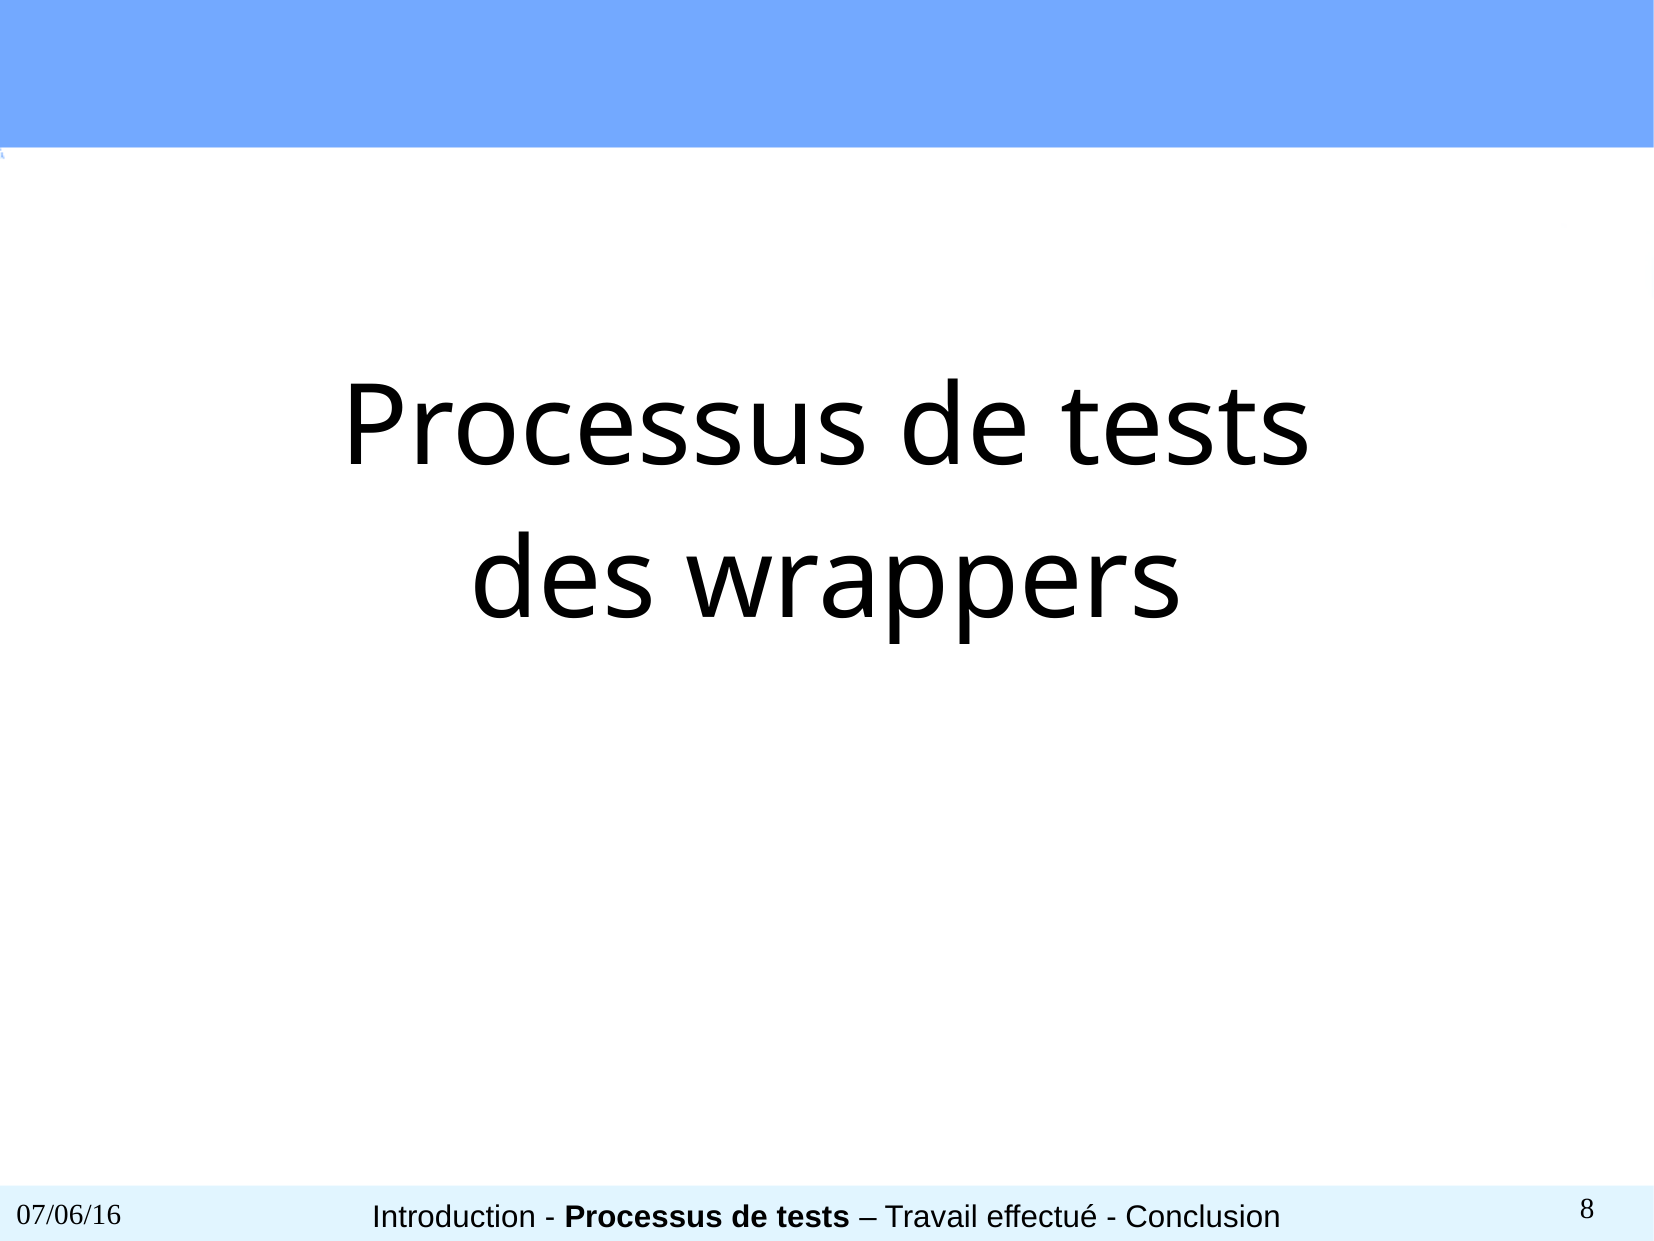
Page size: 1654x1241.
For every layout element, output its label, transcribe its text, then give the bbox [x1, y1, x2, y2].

title Processus de tests des wrappers [0, 308, 1654, 687]
picture [0, 687, 1654, 1241]
picture [0, 0, 1654, 308]
